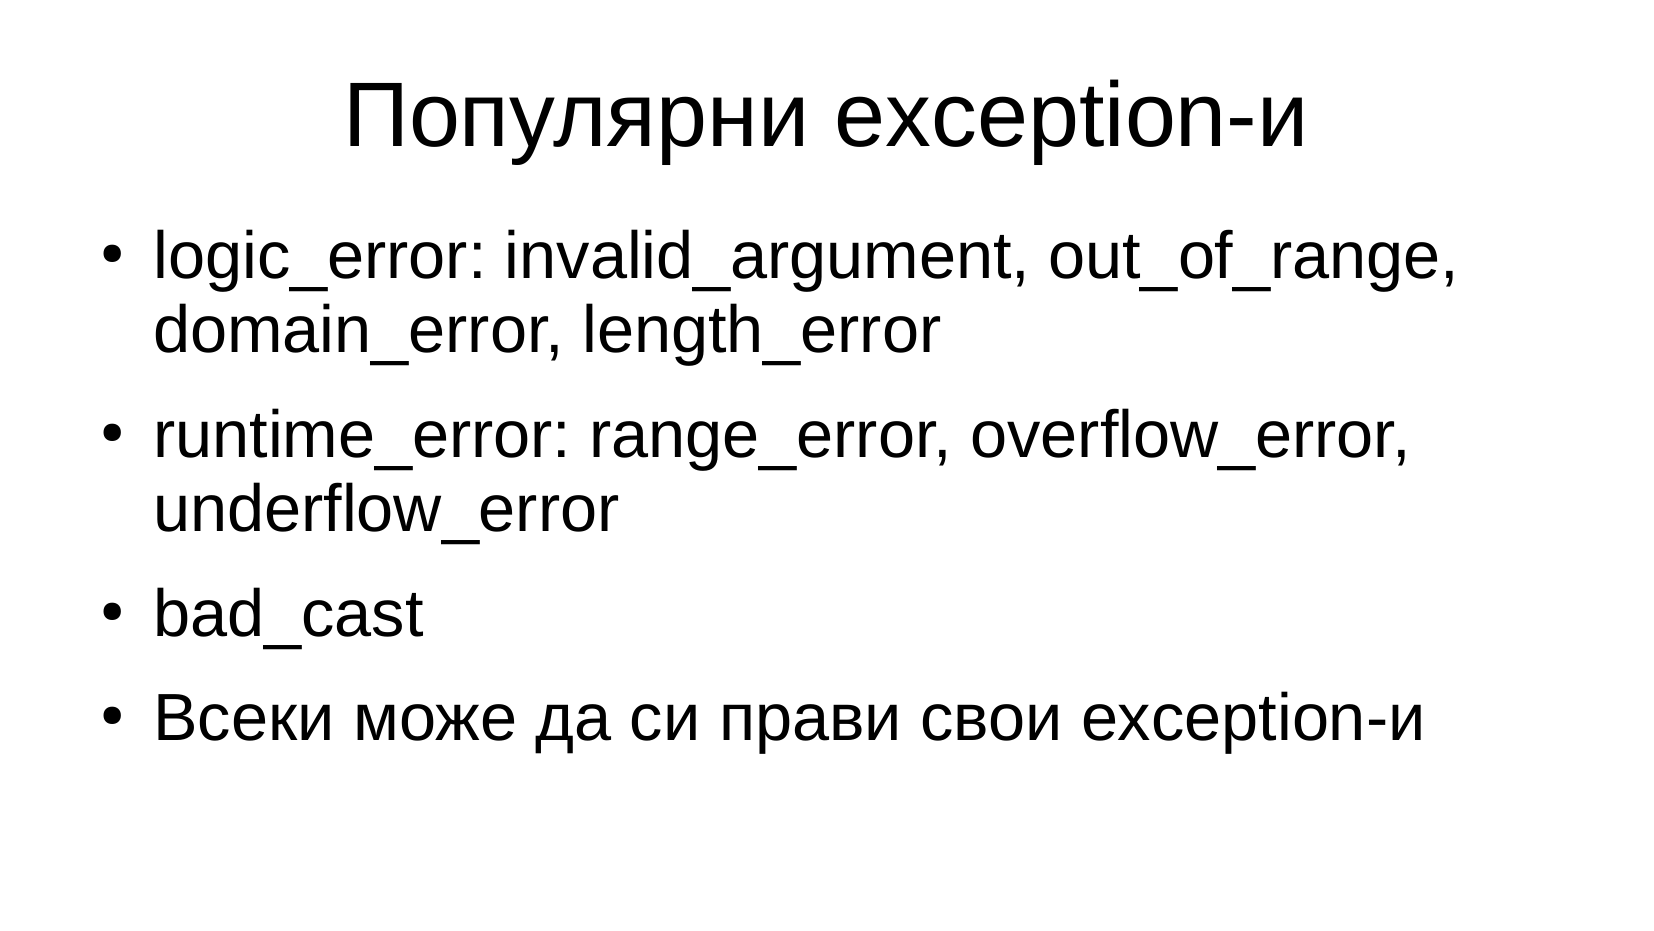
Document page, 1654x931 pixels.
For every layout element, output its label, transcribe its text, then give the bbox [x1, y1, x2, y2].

title Популярни exception-и [82, 37, 1571, 193]
list logic_error: invalid_argument, out_of_range, domain_error, length_error runtime_error: range_error, overflow_error, underflow_error bad_cast Всеки може да си прави свои еxception-и [82, 217, 1571, 758]
